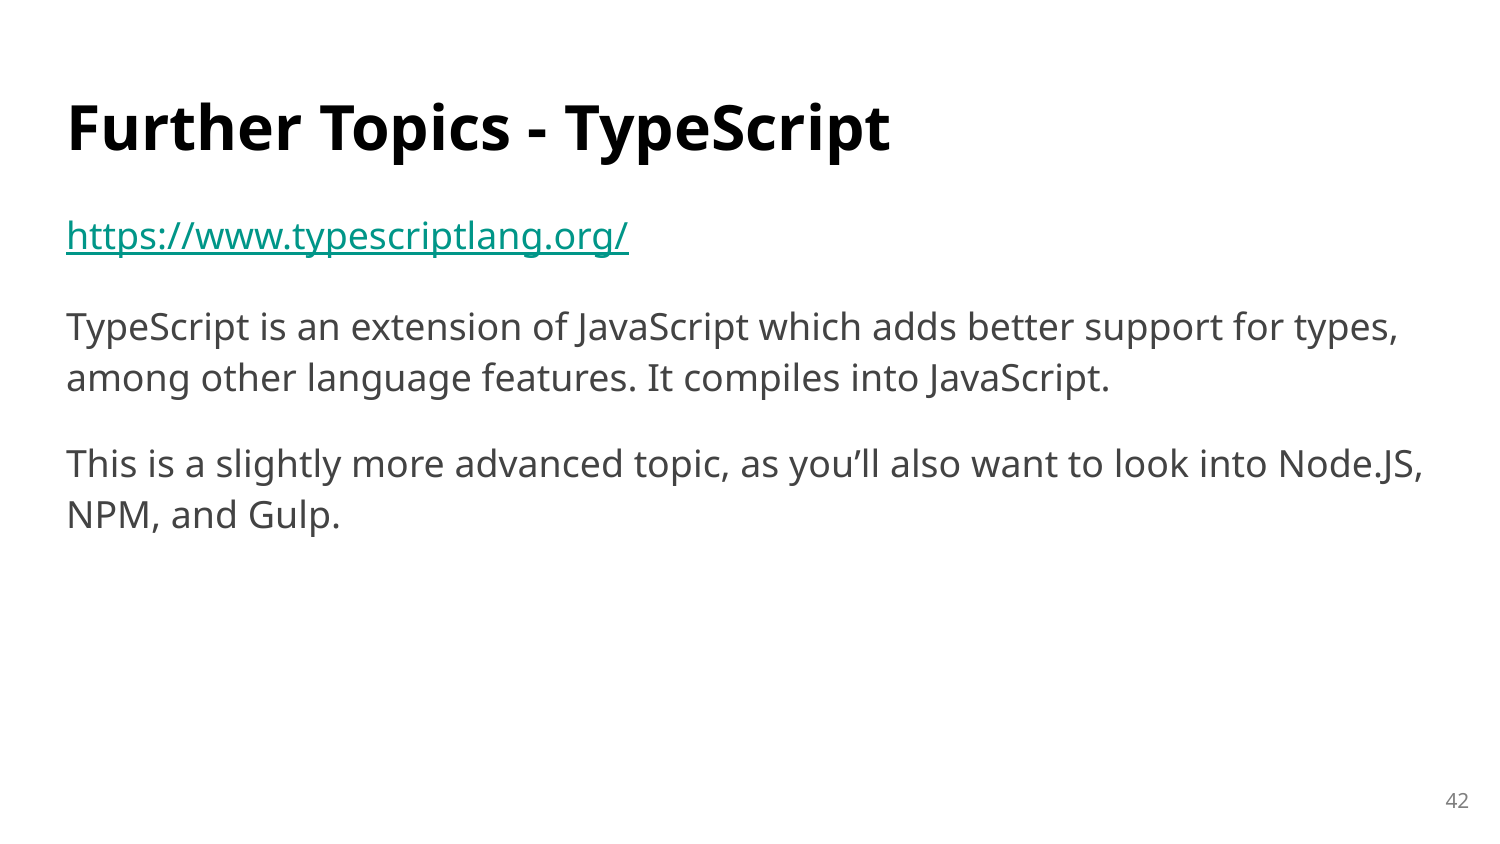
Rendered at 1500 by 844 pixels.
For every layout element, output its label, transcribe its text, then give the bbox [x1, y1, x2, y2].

list https://www.typescriptlang.org/ TypeScript is an extension of JavaScript which adds better support for types, among other language features. It compiles into JavaScript. This is a slightly more advanced topic, as you’ll also want to look into Node.JS, NPM, and Gulp. [51, 189, 1449, 750]
title Further Topics - TypeScript [51, 72, 1449, 176]
slide_number <number> [1394, 769, 1484, 834]
